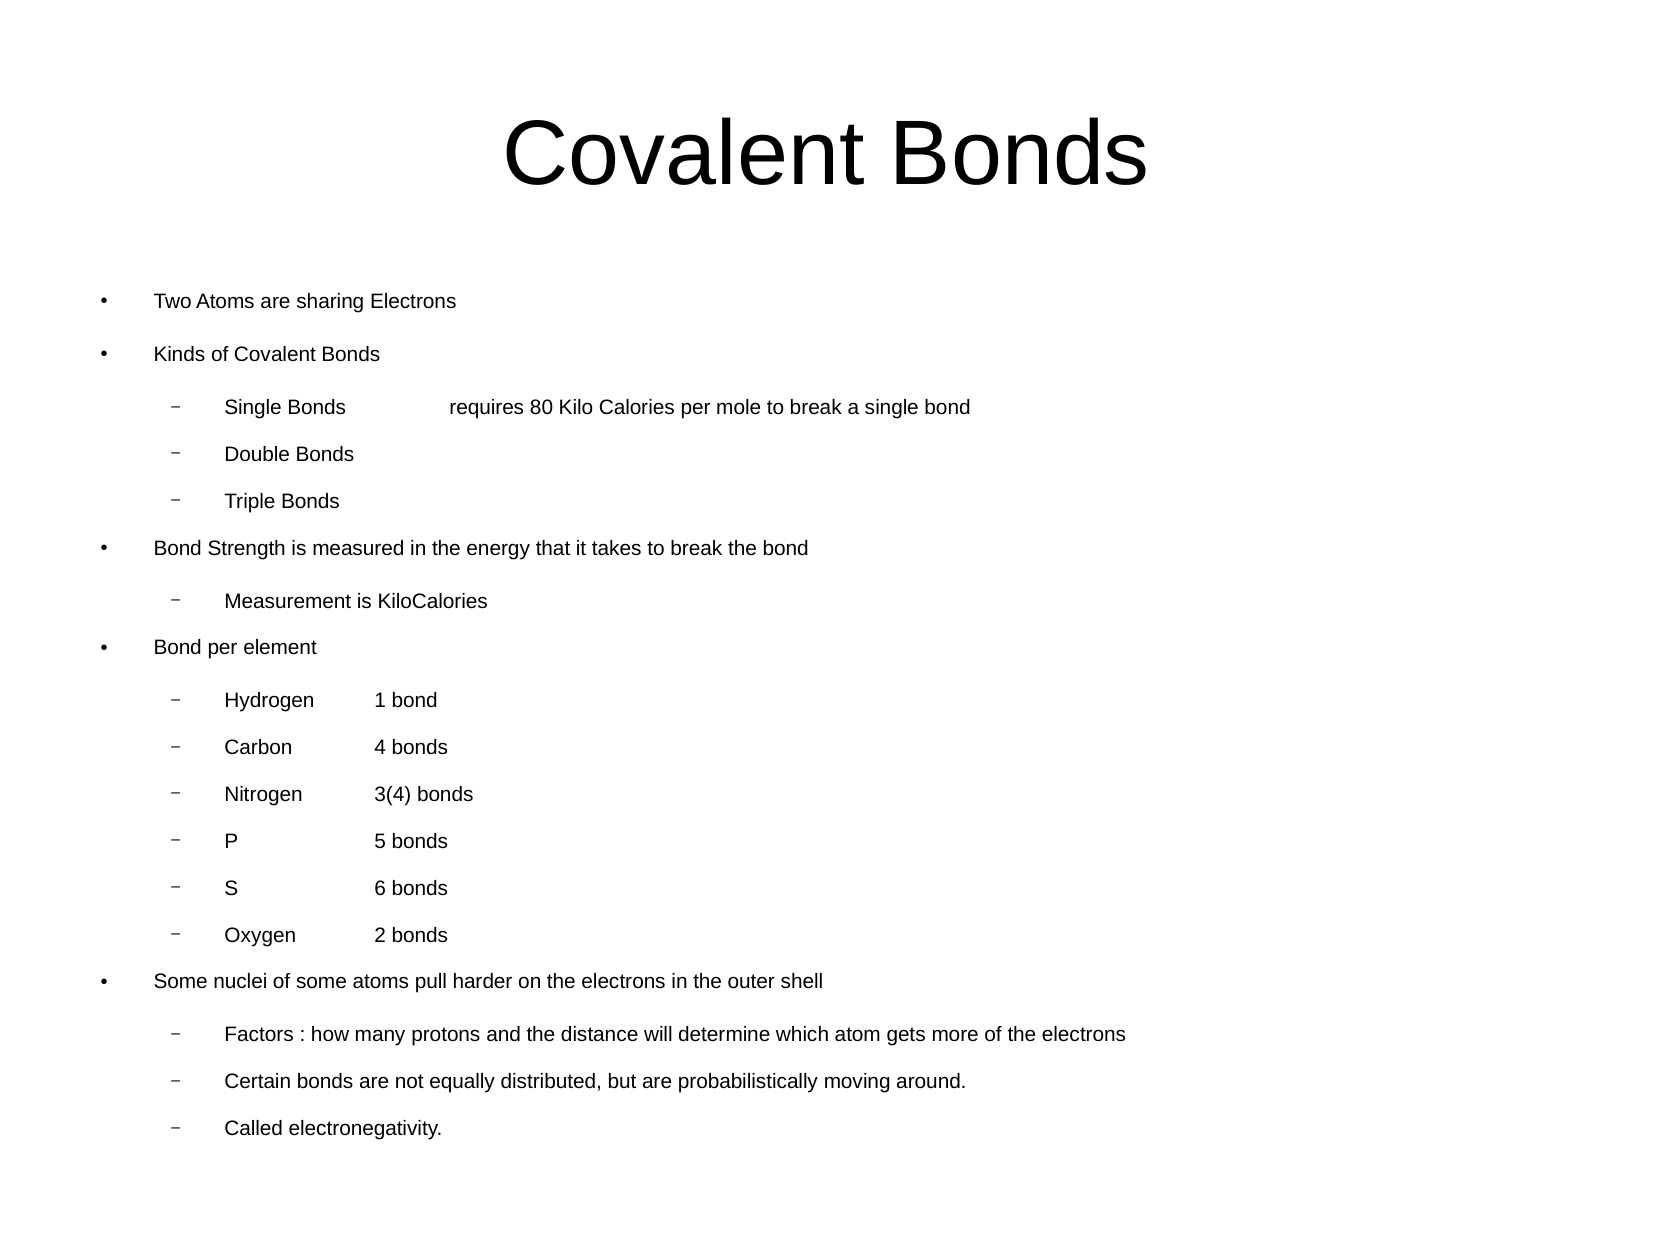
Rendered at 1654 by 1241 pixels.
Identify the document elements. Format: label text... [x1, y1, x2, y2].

title Covalent Bonds [82, 49, 1571, 257]
list Two Atoms are sharing Electrons Kinds of Covalent Bonds Single Bonds requires 80 Kilo Calories per mole to break a single bond Double Bonds Triple Bonds Bond Strength is measured in the energy that it takes to break the bond Measurement is KiloCalories Bond per element Hydrogen 1 bond Carbon 4 bonds Nitrogen 3(4) bonds P 5 bonds S 6 bonds Oxygen 2 bonds Some nuclei of some atoms pull harder on the electrons in the outer shell Factors : how many protons and the distance will determine which atom gets more of the electrons Certain bonds are not equally distributed, but are probabilistically moving around. Called electronegativity. [82, 290, 1571, 1231]
